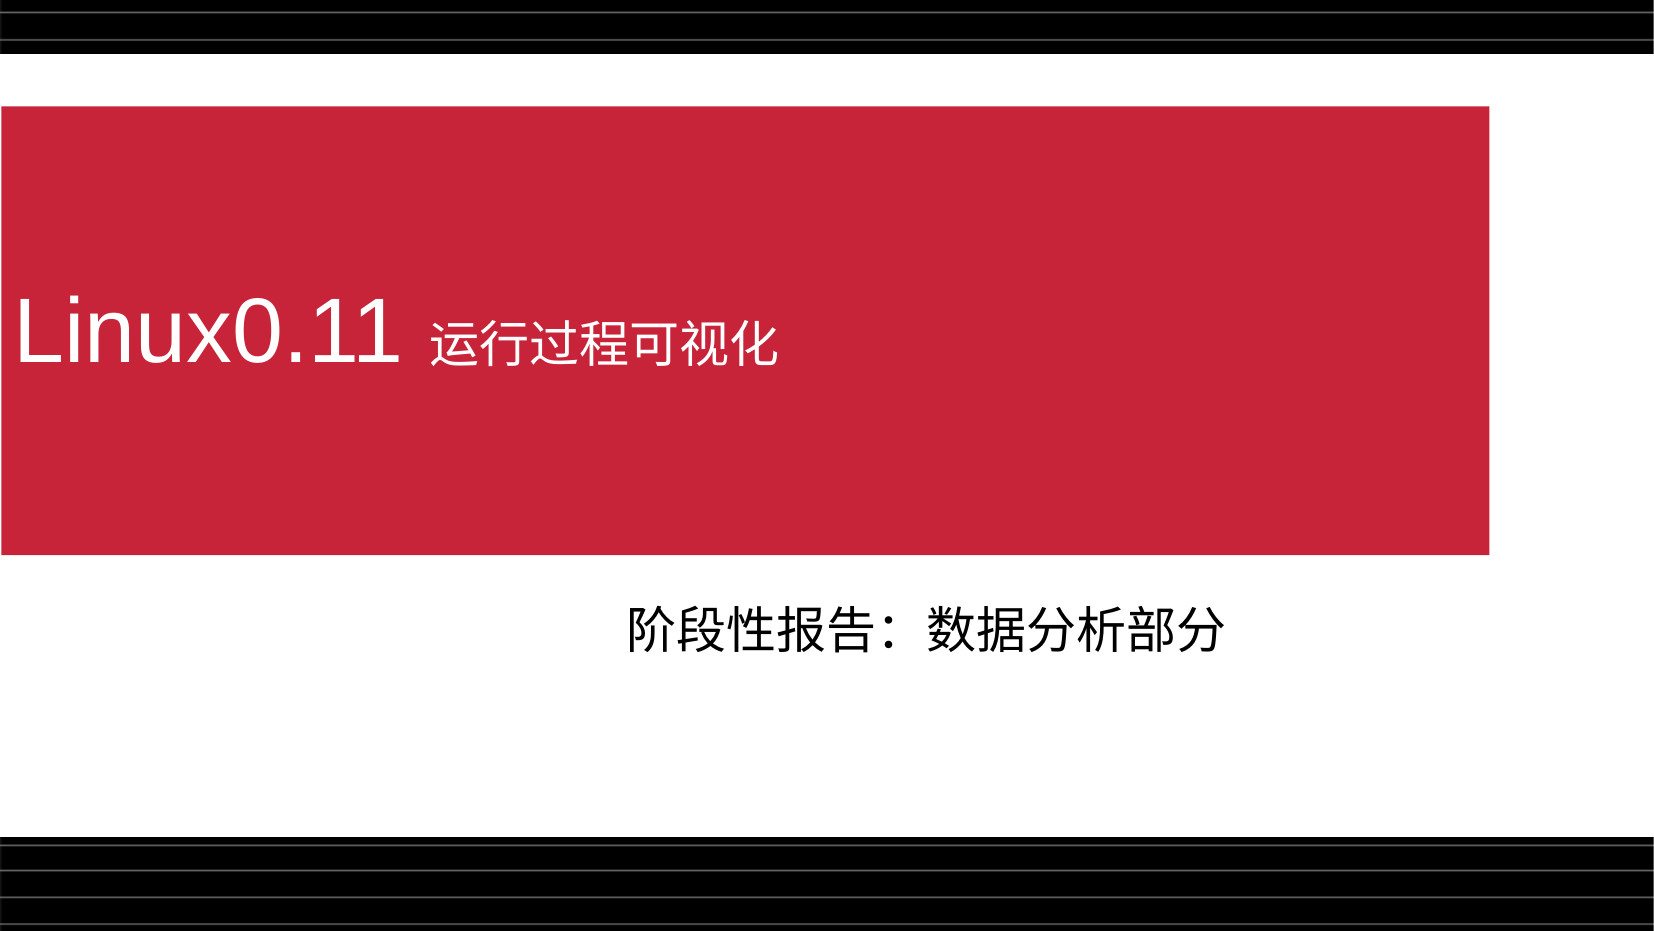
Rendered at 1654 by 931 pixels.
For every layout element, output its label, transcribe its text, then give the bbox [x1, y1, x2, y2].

picture [0, 0, 1654, 54]
subtitle 阶段性报告：数据分析部分 [625, 590, 1489, 804]
picture [0, 837, 1654, 931]
title Linux0.11 运行过程可视化 [1, 106, 1490, 556]
